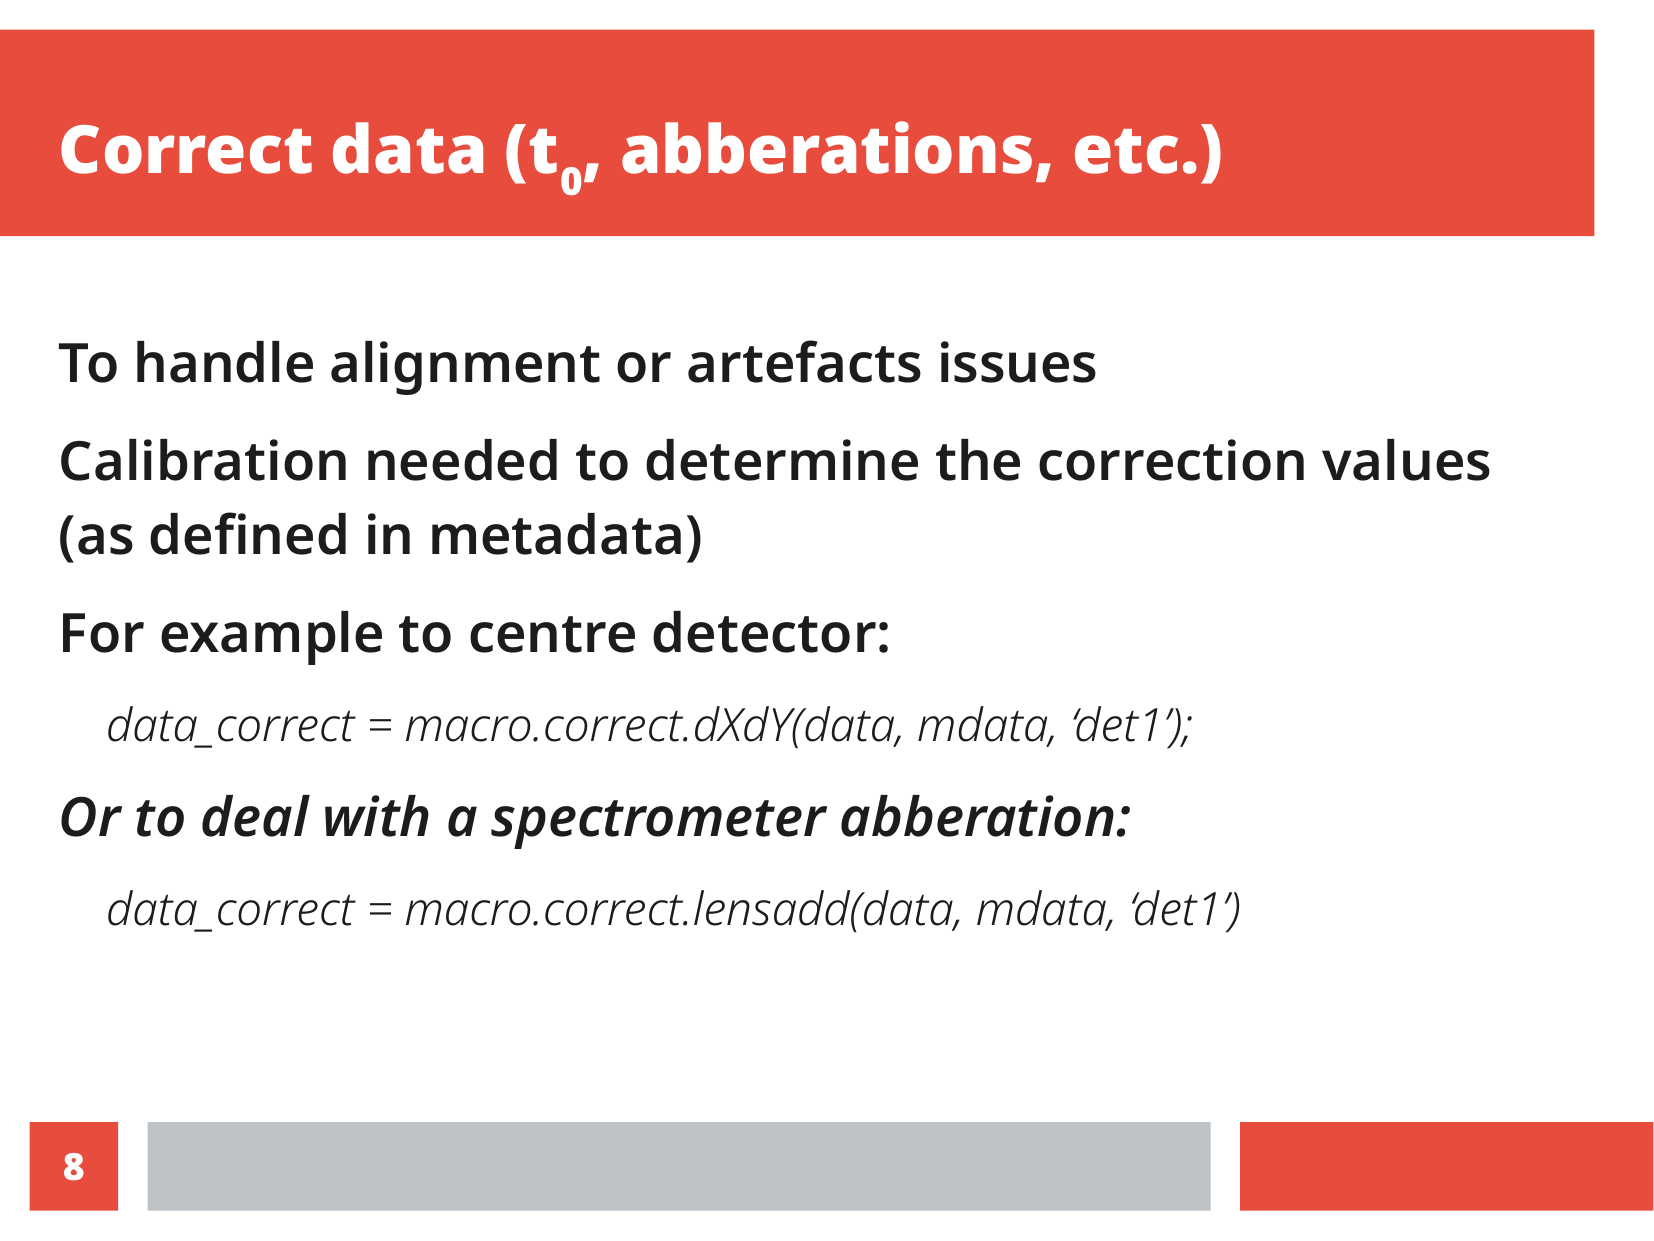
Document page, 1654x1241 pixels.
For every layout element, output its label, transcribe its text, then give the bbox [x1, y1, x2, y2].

title Correct data (t0, abberations, etc.) [59, 59, 1595, 207]
list To handle alignment or artefacts issues Calibration needed to determine the correction values (as defined in metadata) For example to centre detector: data_correct = macro.correct.dXdY(data, mdata, ‘det1’); Or to deal with a spectrometer abberation: data_correct = macro.correct.lensadd(data, mdata, ‘det1’) [59, 324, 1565, 1093]
